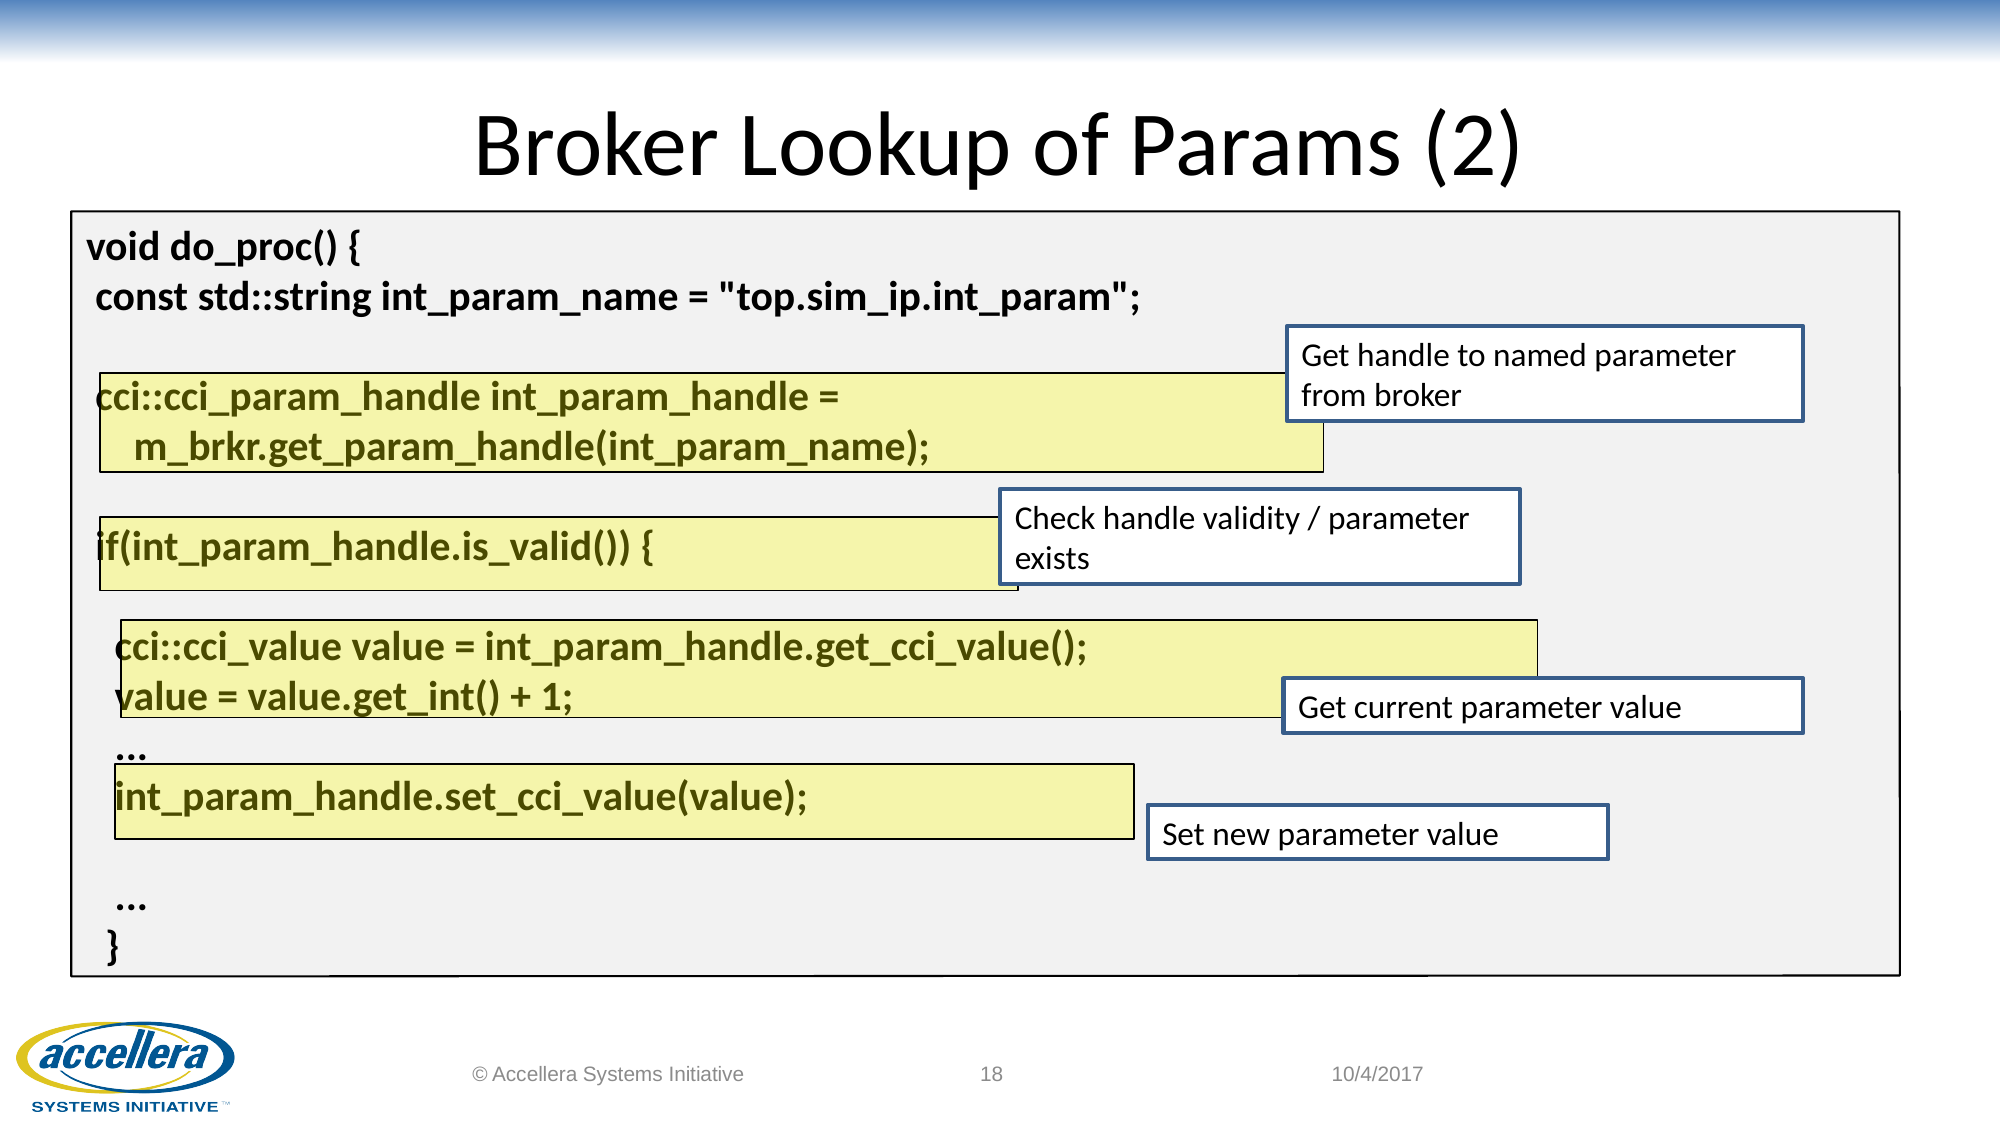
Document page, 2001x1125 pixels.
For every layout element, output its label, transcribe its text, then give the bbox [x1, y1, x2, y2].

text_box Set new parameter value [1147, 804, 1609, 860]
text_box [115, 763, 1135, 840]
text_box Check handle validity / parameter exists [999, 488, 1520, 584]
picture [16, 1021, 235, 1112]
text_box [99, 517, 1018, 591]
text_box [120, 619, 1538, 718]
text_box void do_proc() { const std::string int_param_name = "top.sim_ip.int_param"; cci::cci_param_handle int_param_handle = m_brkr.get_param_handle(int_param_name); if(int_param_handle.is_valid()) { cci::cci_value value = int_param_handle.get_cci_value(); value = value.get_int() + 1; ... int_param_handle.set_cci_value(value); ... } [71, 211, 1900, 977]
title Broker Lookup of Params (2) [99, 45, 1900, 233]
slide_number <number> [850, 1042, 1184, 1103]
slide_number 10/4/2017 [1316, 1042, 1550, 1103]
text_box Get handle to named parameter from broker [1286, 326, 1804, 421]
footer © Accellera Systems Initiative [366, 1042, 850, 1103]
text_box [99, 373, 1324, 472]
text_box Get current parameter value [1283, 678, 1804, 734]
